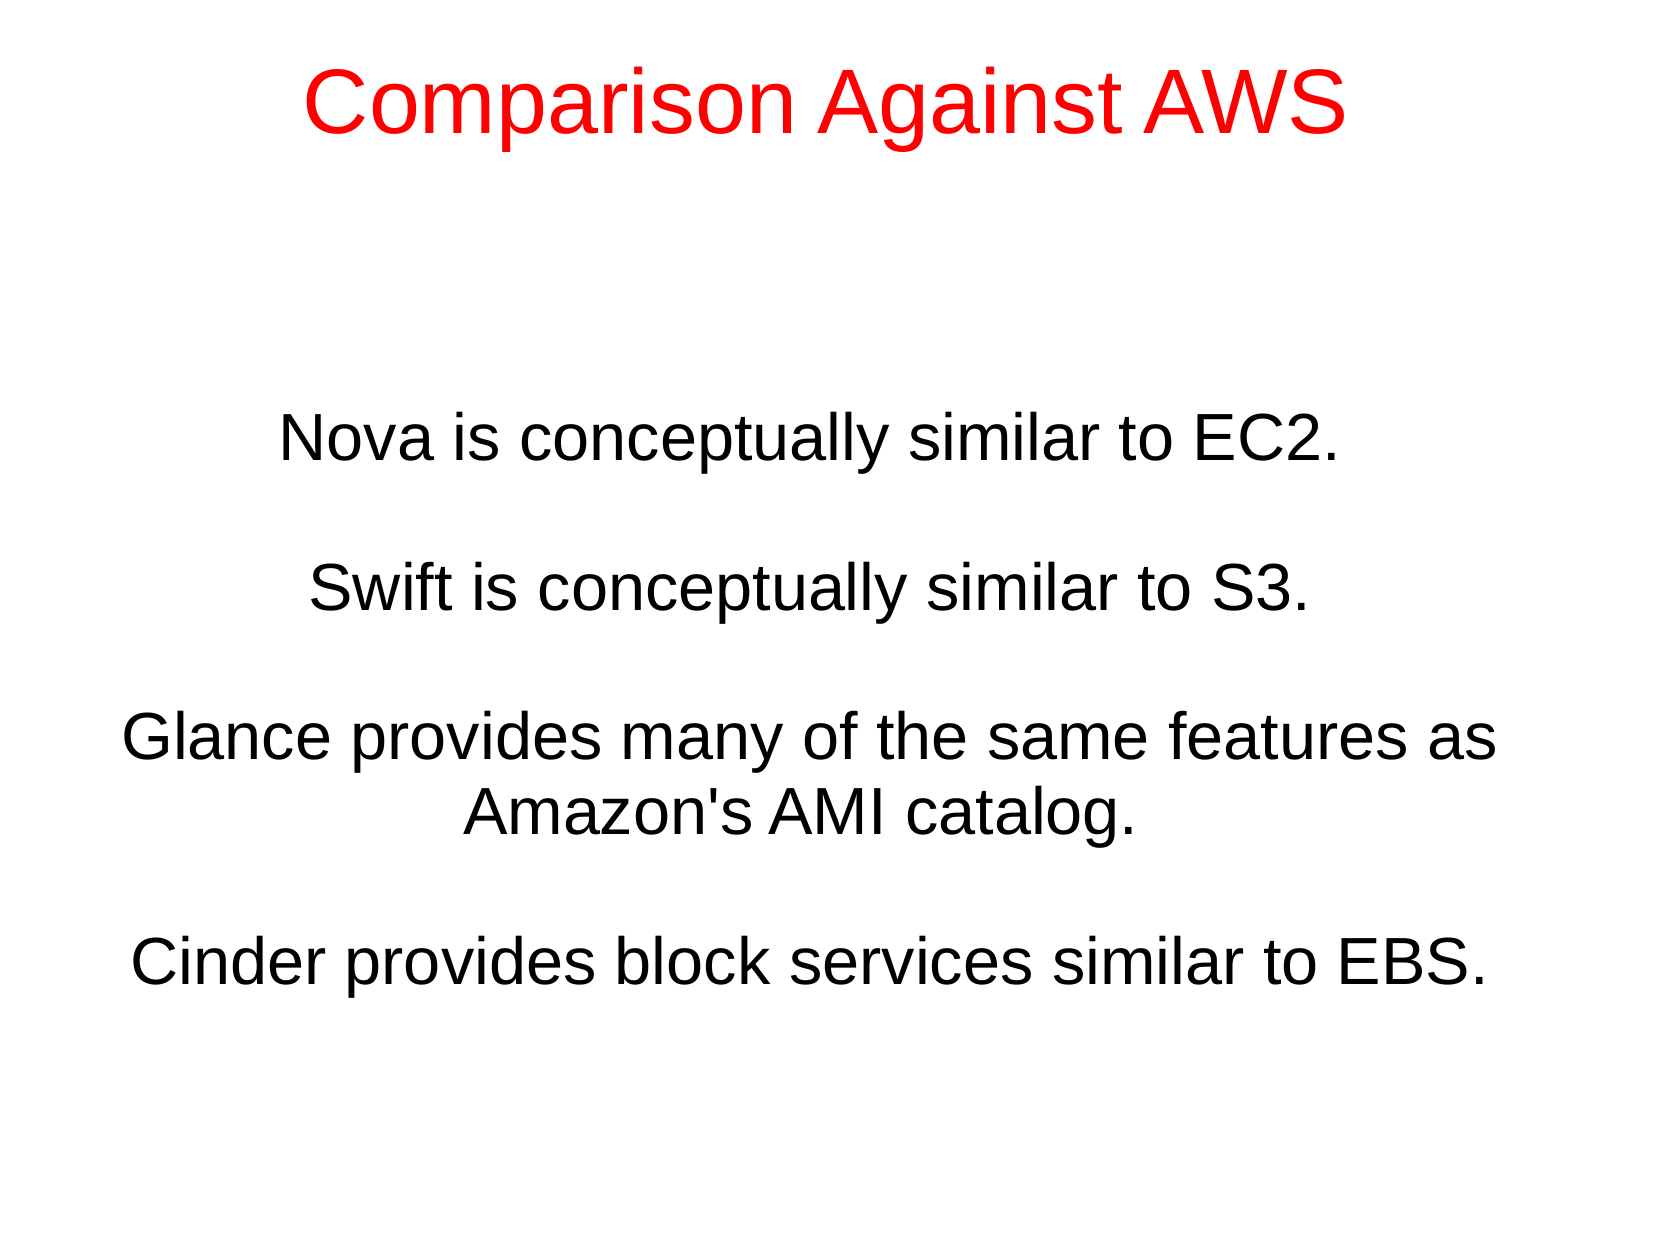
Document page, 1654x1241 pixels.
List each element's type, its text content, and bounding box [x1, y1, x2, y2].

title Comparison Against AWS [82, 50, 1571, 256]
subtitle Nova is conceptually similar to EC2. Swift is conceptually similar to S3. Glance provides many of the same features as Amazon's AMI catalog. Cinder provides block services similar to EBS. [82, 297, 1538, 1102]
